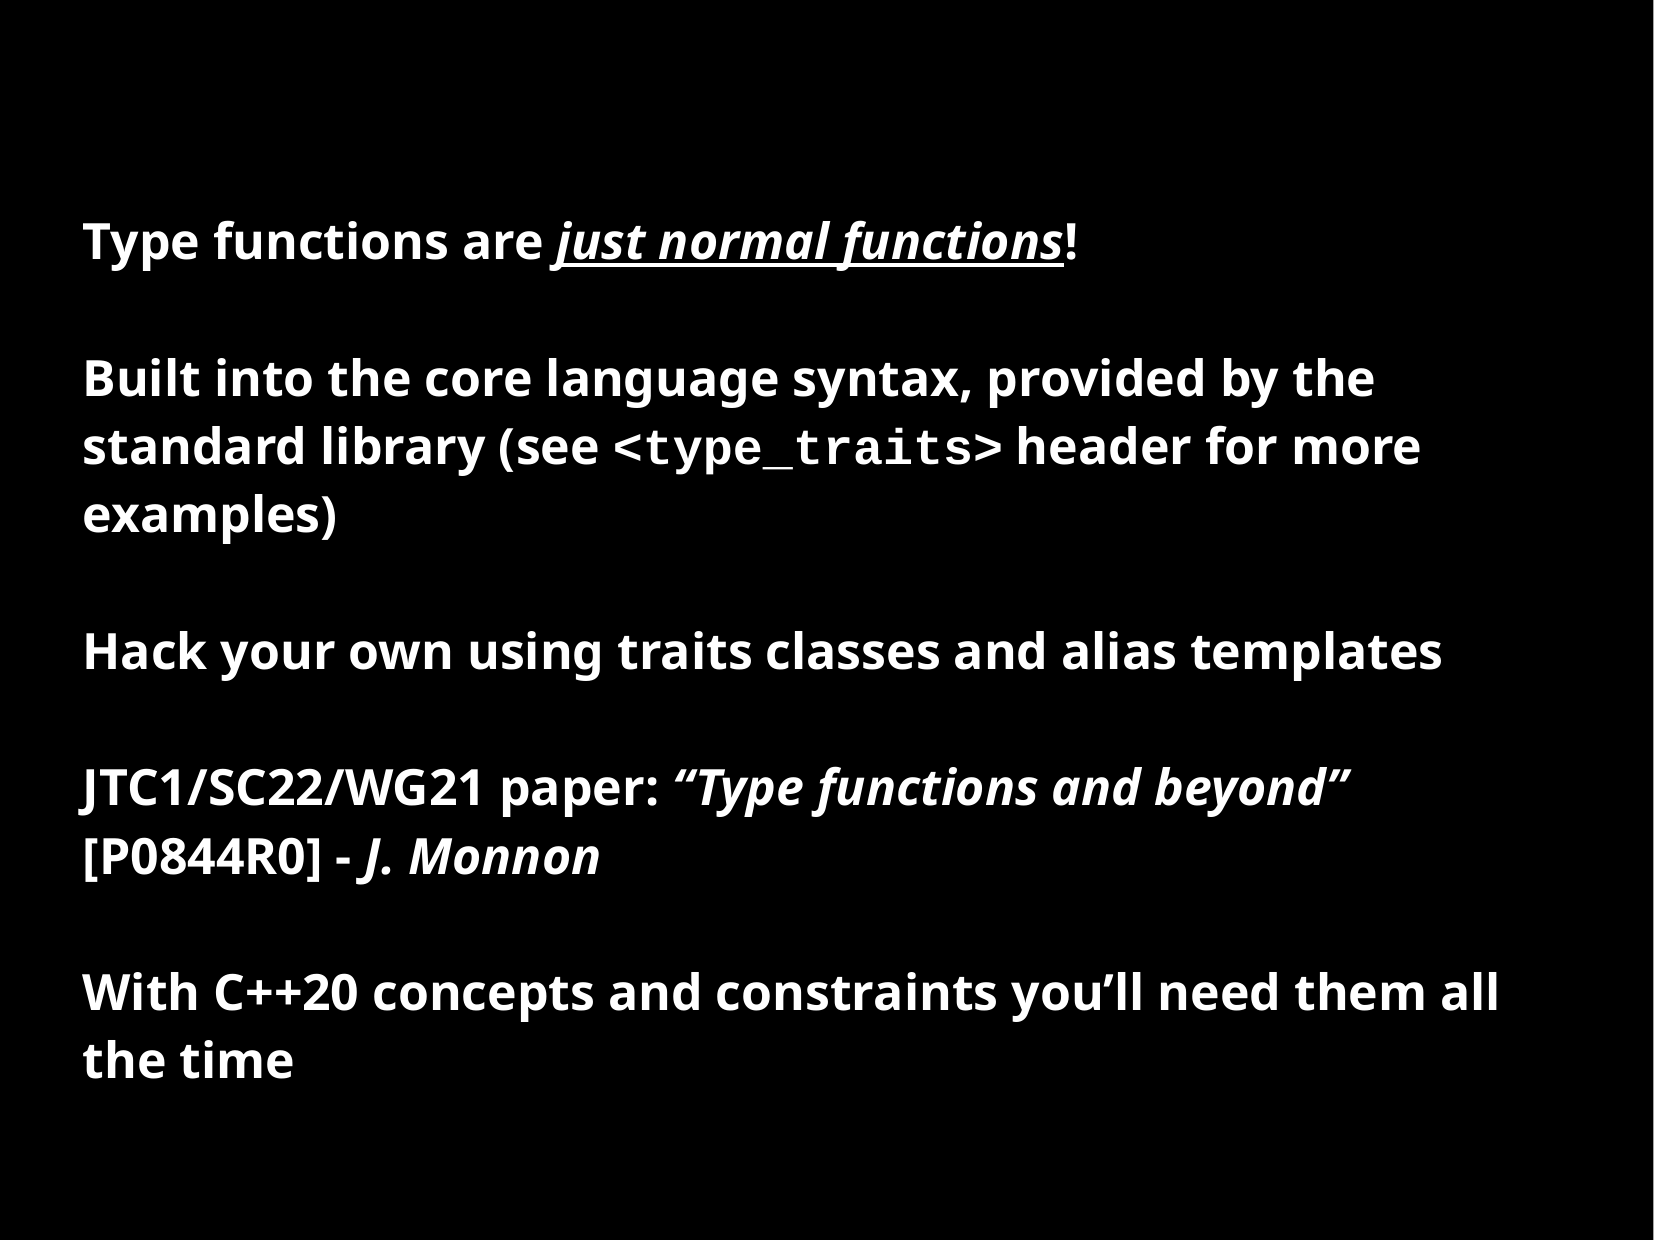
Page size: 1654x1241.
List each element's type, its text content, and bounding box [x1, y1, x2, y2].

subtitle Type functions are just normal functions! Built into the core language syntax, provided by the standard library (see <type_traits> header for more examples) Hack your own using traits classes and alias templates JTC1/SC22/WG21 paper: “Type functions and beyond” [P0844R0] - J. Monnon With C++20 concepts and constraints you’ll need them all the time [82, 290, 1571, 1010]
